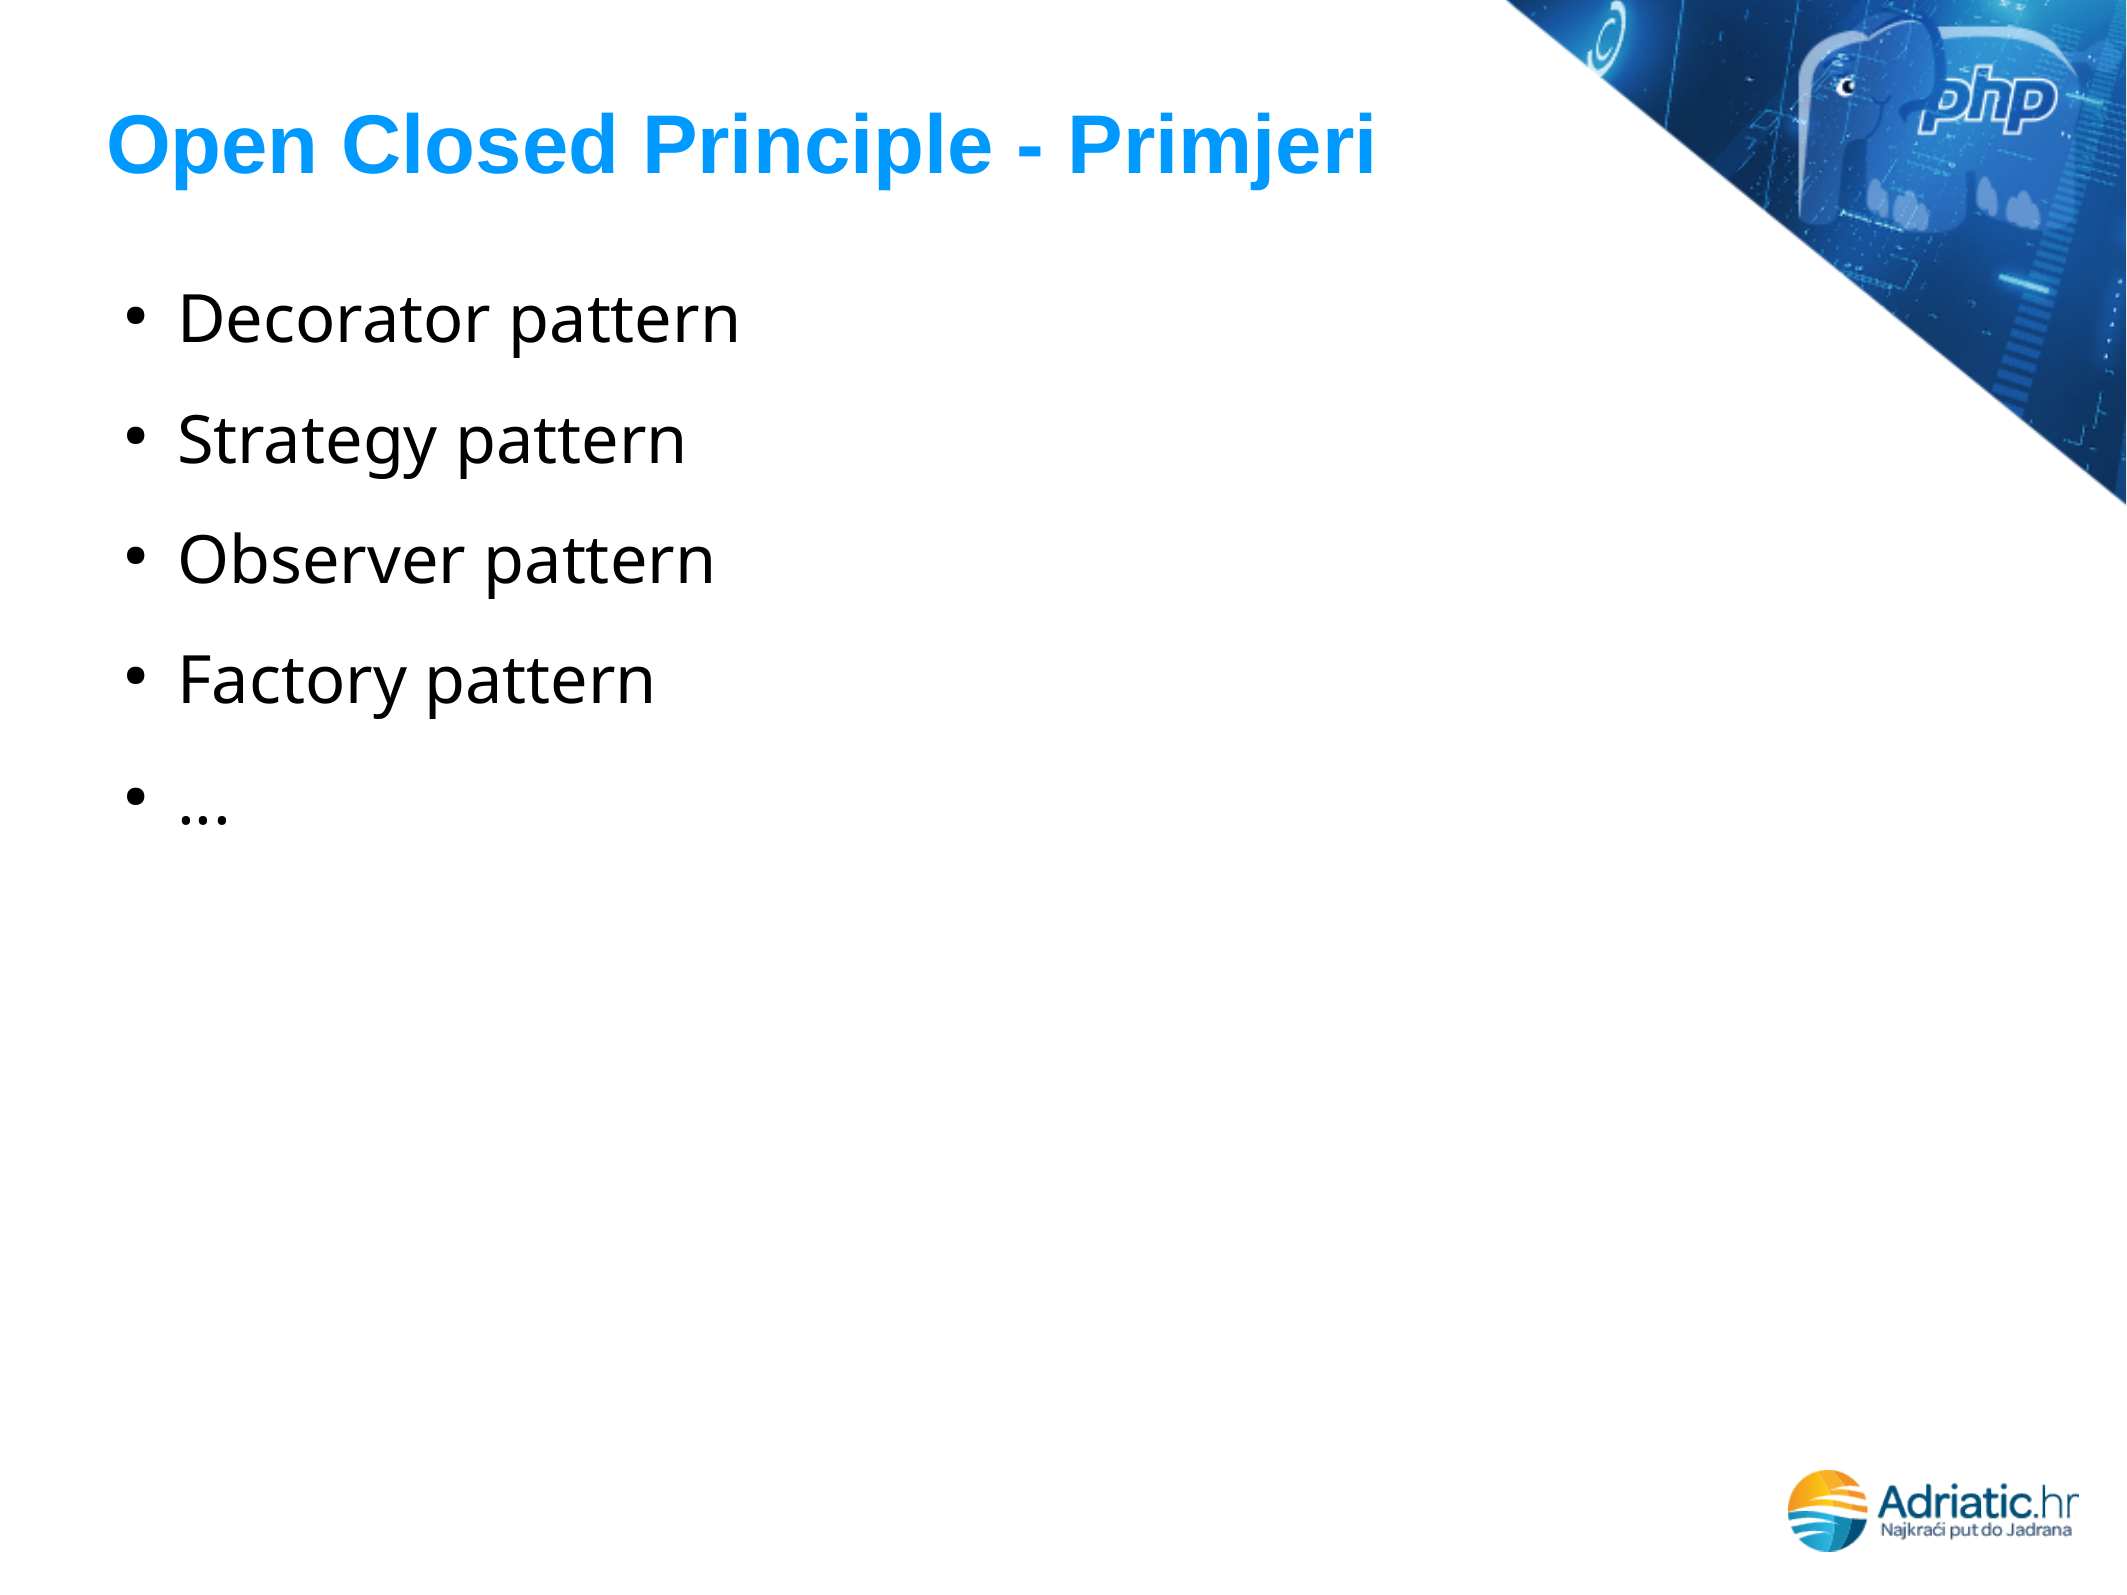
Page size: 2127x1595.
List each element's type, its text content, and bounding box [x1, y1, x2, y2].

list Decorator pattern Strategy pattern Observer pattern Factory pattern ... [106, 271, 2020, 1453]
picture [1505, 0, 2127, 625]
picture [1788, 1470, 2079, 1552]
title Open Closed Principle - Primjeri [106, 70, 1630, 219]
